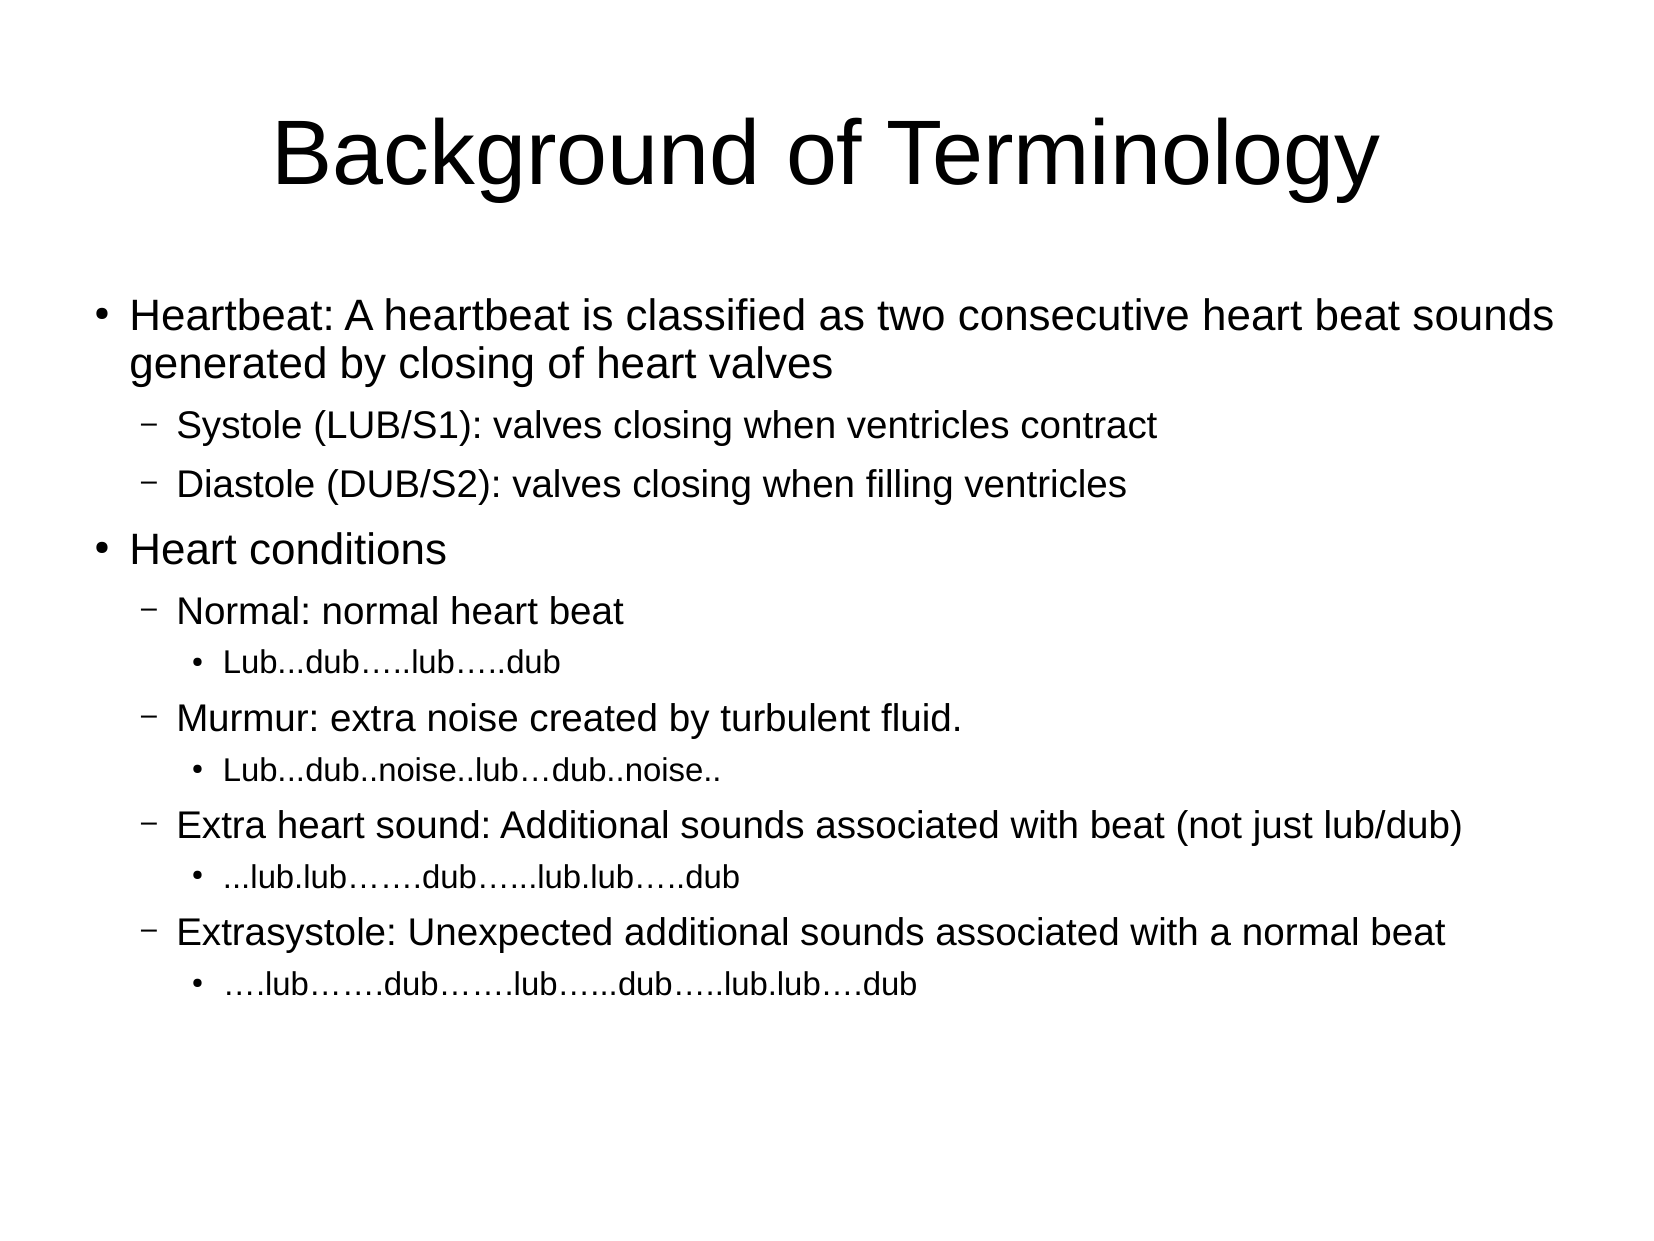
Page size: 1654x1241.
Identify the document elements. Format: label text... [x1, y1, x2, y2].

title Background of Terminology [82, 49, 1571, 257]
list Heartbeat: A heartbeat is classified as two consecutive heart beat sounds generated by closing of heart valves Systole (LUB/S1): valves closing when ventricles contract Diastole (DUB/S2): valves closing when filling ventricles Heart conditions Normal: normal heart beat Lub...dub…..lub…..dub Murmur: extra noise created by turbulent fluid. Lub...dub..noise..lub…dub..noise.. Extra heart sound: Additional sounds associated with beat (not just lub/dub) ...lub.lub…….dub…...lub.lub…..dub Extrasystole: Unexpected additional sounds associated with a normal beat ….lub…….dub…….lub…...dub…..lub.lub….dub [82, 290, 1571, 1010]
